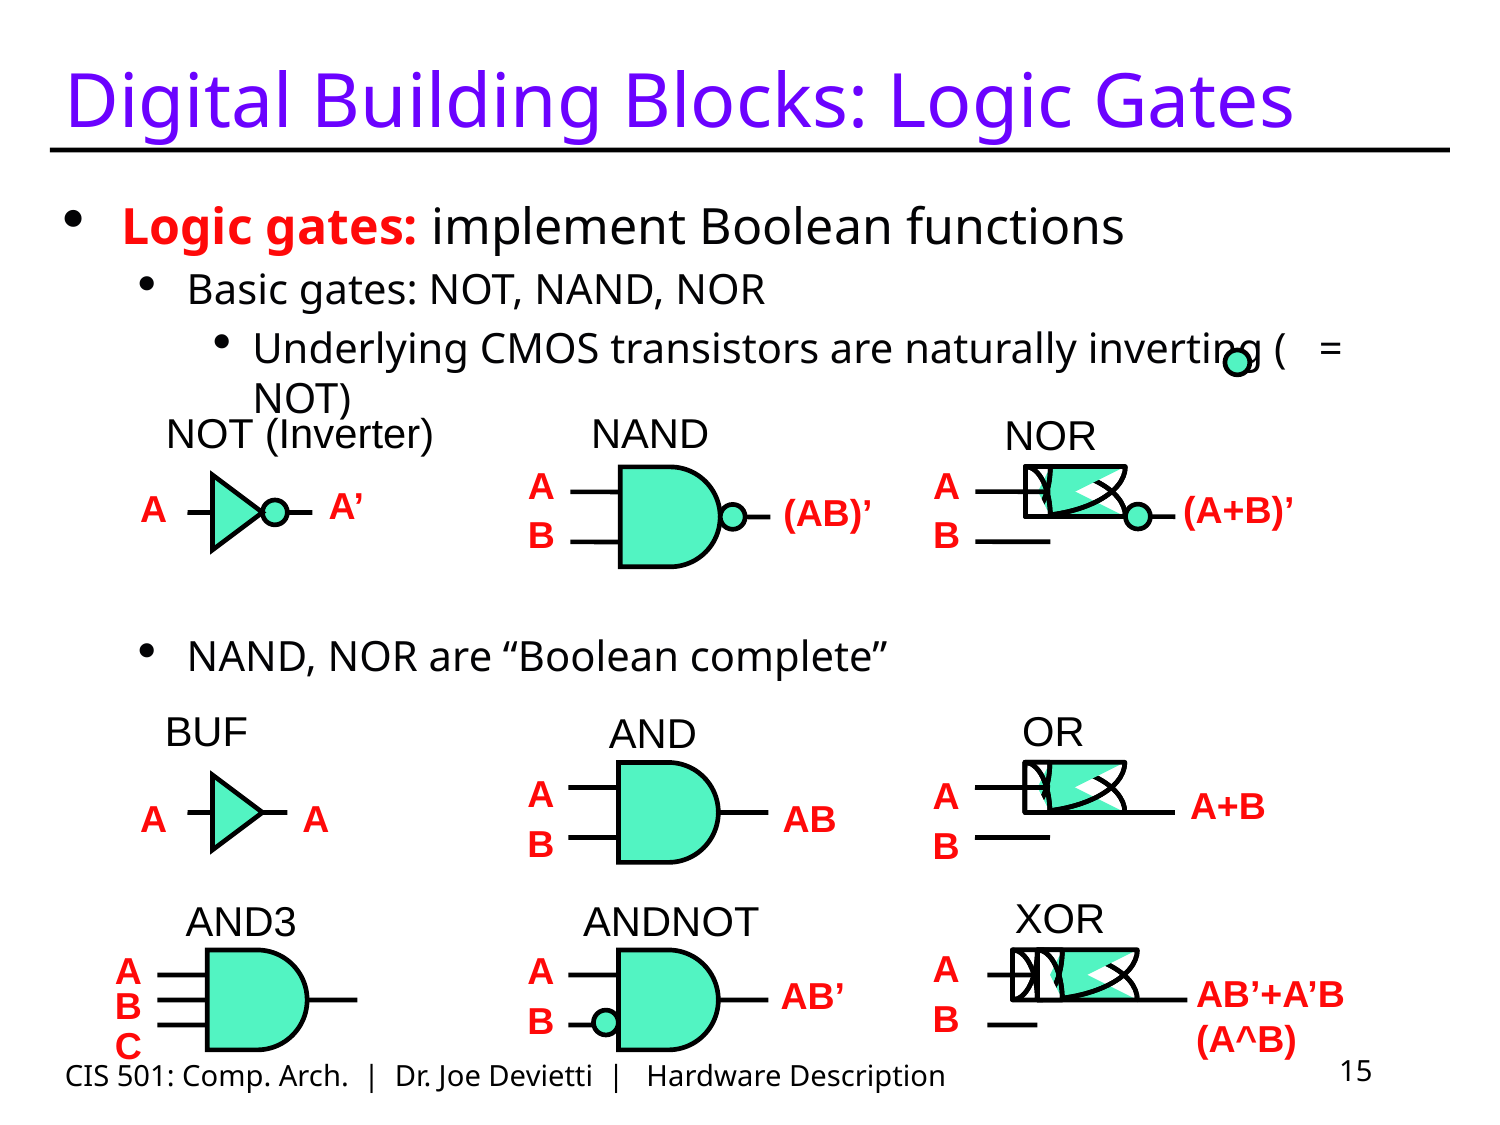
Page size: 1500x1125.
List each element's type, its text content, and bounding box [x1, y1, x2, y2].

text_box B [100, 975, 157, 1014]
text_box [593, 953, 719, 1050]
text_box B [917, 987, 975, 1048]
text_box A [512, 762, 570, 812]
text_box A’ [313, 474, 379, 535]
text_box AB’+A’B (A^B) [1181, 962, 1371, 1068]
text_box A [287, 787, 345, 848]
text_box Digital Building Blocks: Logic Gates [49, 37, 1375, 150]
text_box [620, 466, 746, 567]
text_box A [125, 787, 182, 848]
text_box CIS 501: Comp. Arch. | Dr. Joe Devietti | Hardware Description [49, 1049, 988, 1100]
text_box B [512, 812, 570, 873]
text_box B [122, 997, 132, 1004]
text_box A [918, 454, 976, 504]
text_box AND3 [170, 887, 313, 953]
text_box B [122, 1008, 134, 1014]
text_box AB [768, 787, 852, 848]
text_box B [918, 504, 976, 564]
text_box A [512, 939, 570, 989]
text_box [618, 765, 719, 863]
text_box [212, 774, 263, 850]
text_box C [100, 1014, 157, 1075]
text_box A [100, 939, 157, 975]
text_box Logic gates: implement Boolean functions Basic gates: NOT, NAND, NOR Underlying CMOS transistors are naturally inverting ( = NOT) NAND, NOR are “Boolean complete” [49, 187, 1450, 763]
text_box [1038, 949, 1138, 1000]
text_box [212, 474, 288, 550]
text_box OR [1007, 697, 1100, 763]
text_box [1025, 466, 1151, 530]
text_box A [513, 454, 570, 504]
text_box NOT (Inverter) [151, 399, 450, 465]
text_box B [512, 989, 570, 1050]
text_box A [917, 937, 975, 987]
text_box NAND [576, 399, 725, 465]
text_box B [917, 814, 975, 875]
text_box [207, 953, 308, 1050]
text_box [1224, 349, 1250, 375]
text_box A [124, 962, 131, 973]
text_box AND [594, 699, 713, 765]
text_box (AB)’ [768, 481, 888, 542]
text_box (A+B)’ [1168, 479, 1310, 539]
text_box [1024, 762, 1125, 813]
text_box AB’ [765, 964, 861, 1025]
text_box B [513, 504, 570, 564]
text_box XOR [1000, 884, 1121, 950]
text_box ANDNOT [568, 887, 775, 953]
text_box BUF [150, 697, 264, 763]
text_box <number> [1074, 1049, 1388, 1100]
text_box NOR [989, 401, 1113, 467]
text_box A [917, 764, 975, 814]
text_box A [125, 477, 182, 538]
text_box A+B [1175, 774, 1281, 835]
